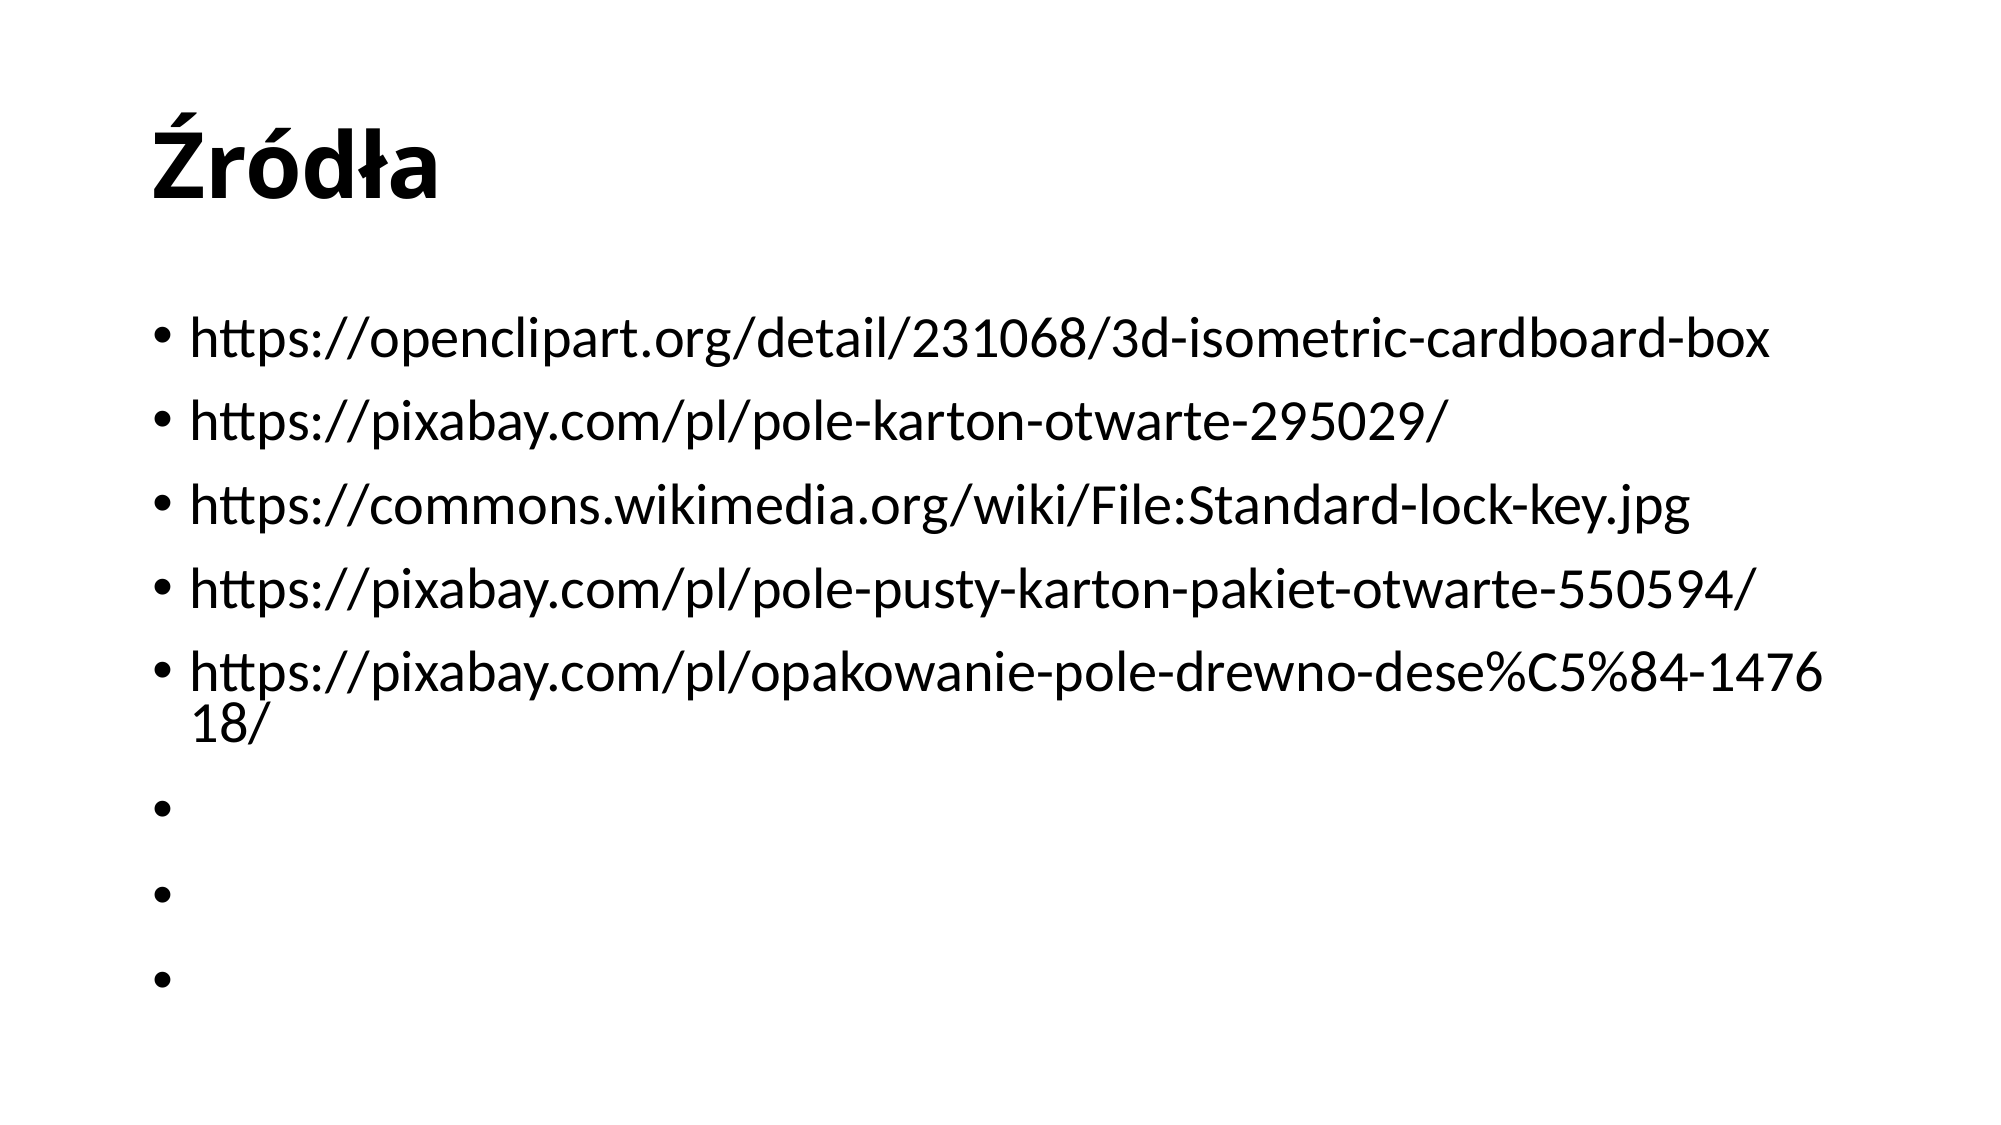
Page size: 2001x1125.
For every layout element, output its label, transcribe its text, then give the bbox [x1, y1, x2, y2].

title Źródła [137, 59, 1863, 278]
list https://openclipart.org/detail/231068/3d-isometric-cardboard-box https://pixabay.com/pl/pole-karton-otwarte-295029/ https://commons.wikimedia.org/wiki/File:Standard-lock-key.jpg https://pixabay.com/pl/pole-pusty-karton-pakiet-otwarte-550594/ https://pixabay.com/pl/opakowanie-pole-drewno-dese%C5%84-147618/ [137, 299, 1863, 1014]
